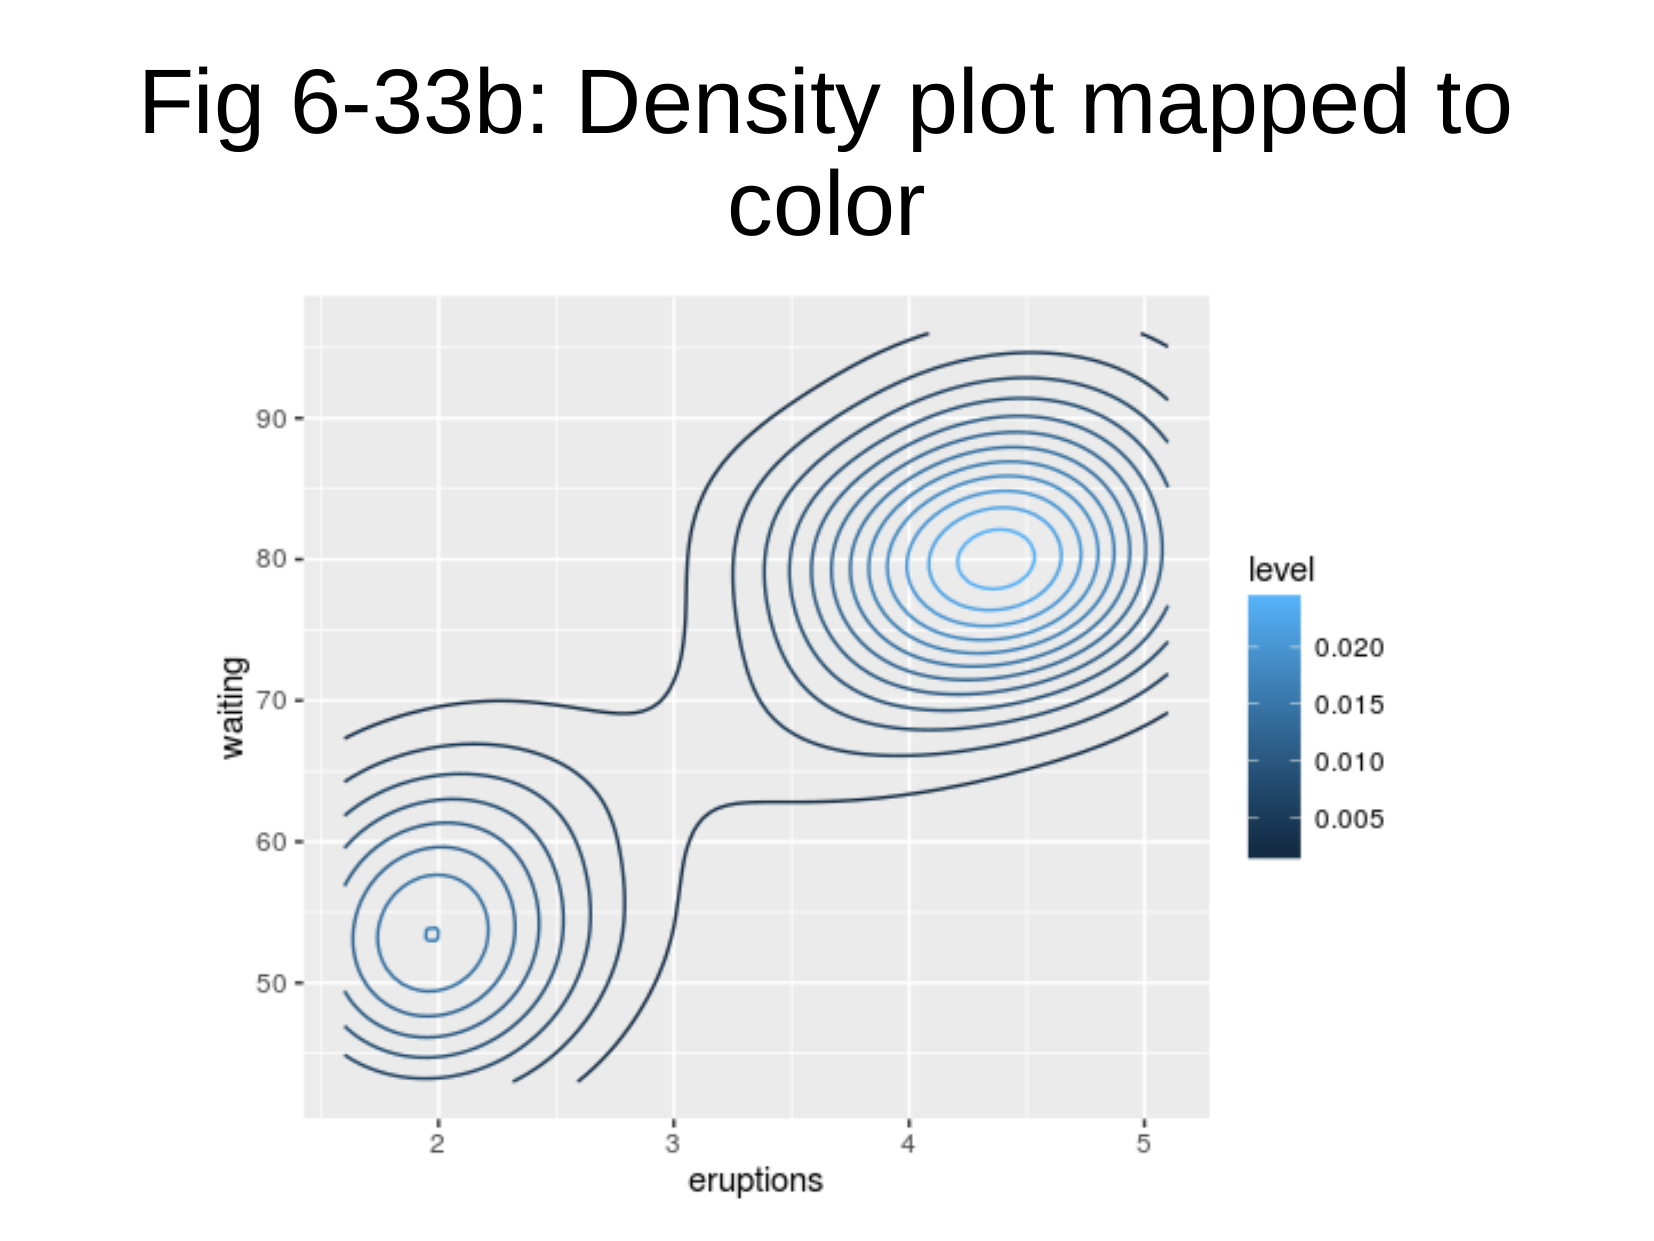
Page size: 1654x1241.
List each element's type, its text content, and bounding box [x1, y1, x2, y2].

title Fig 6-33b: Density plot mapped to color [82, 49, 1571, 257]
picture [195, 280, 1441, 1216]
